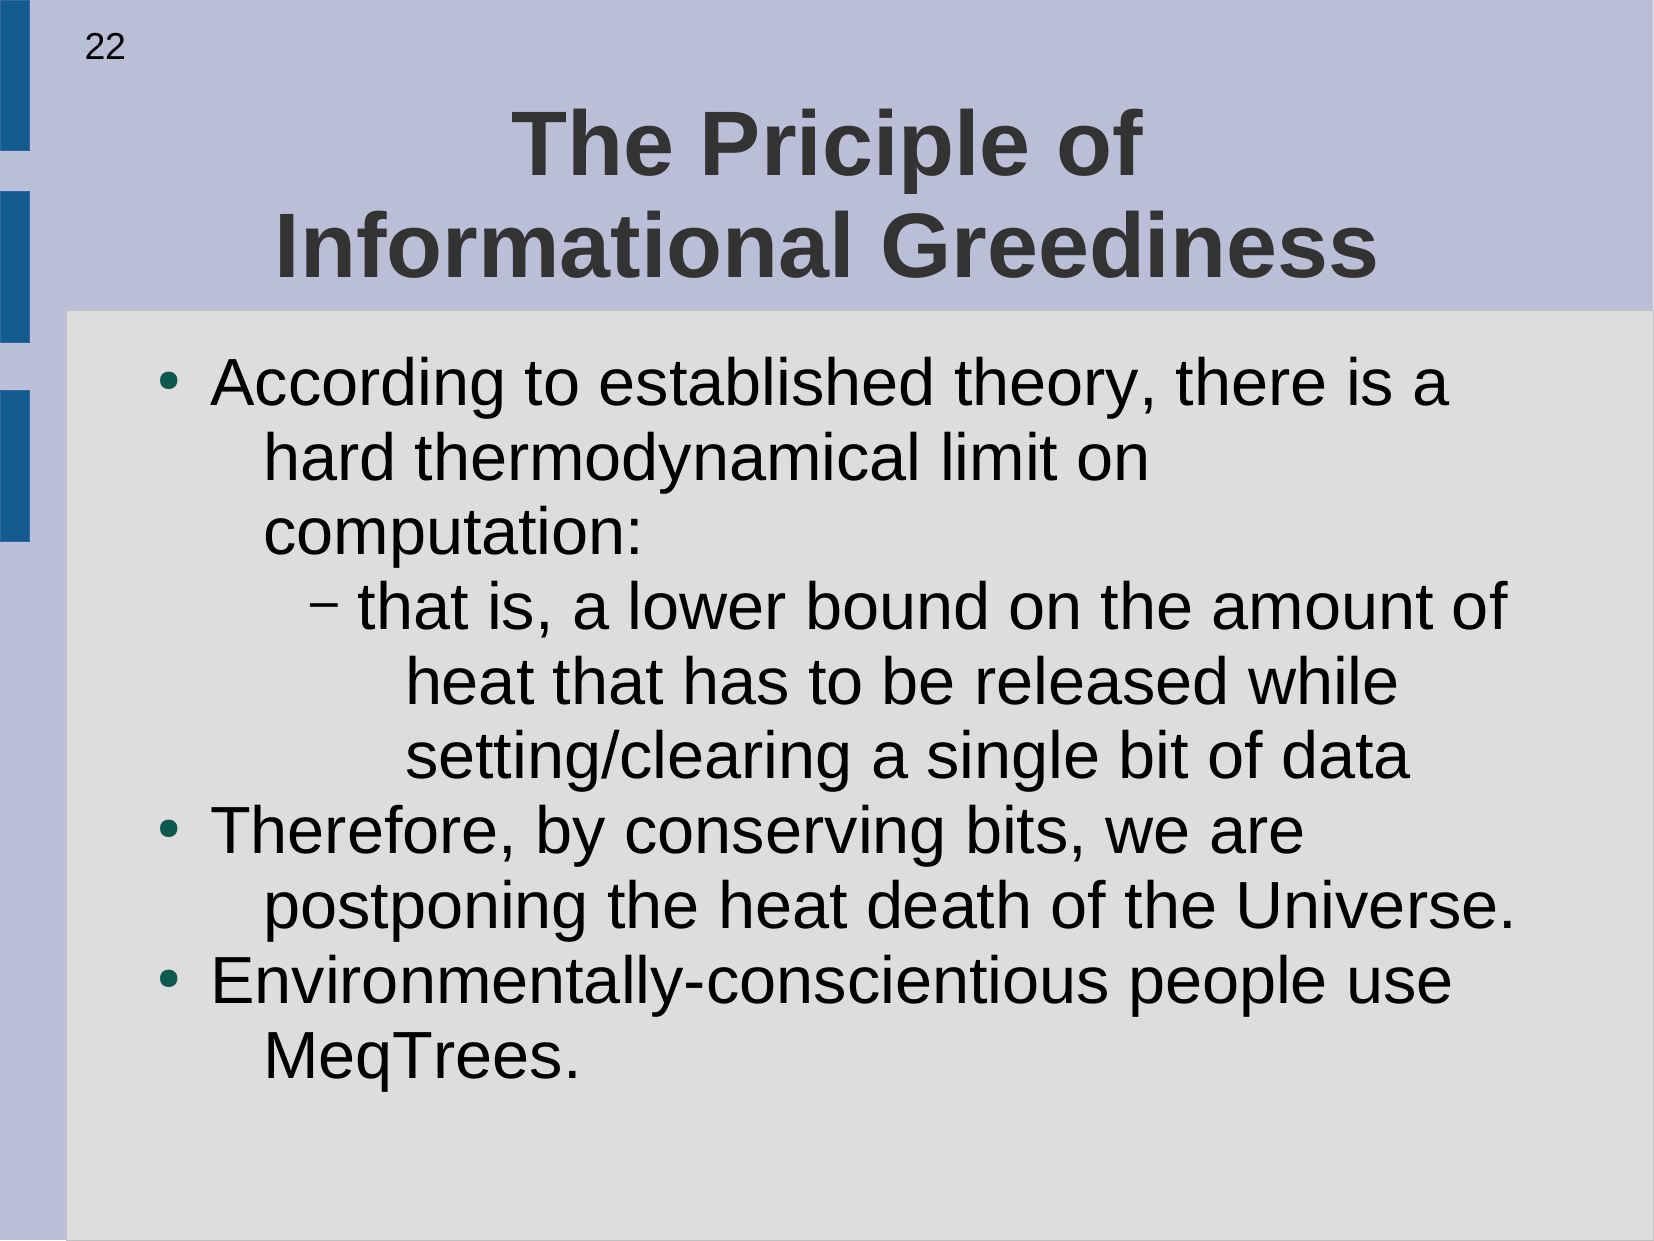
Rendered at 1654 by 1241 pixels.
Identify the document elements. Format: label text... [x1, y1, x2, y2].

list According to established theory, there is a hard thermodynamical limit on computation: that is, a lower bound on the amount of heat that has to be released while setting/clearing a single bit of data Therefore, by conserving bits, we are postponing the heat death of the Universe. Environmentally-conscientious people use MeqTrees. [121, 344, 1534, 1127]
text_box <number> [108, 18, 232, 92]
title The Priciple of Informational Greediness [121, 91, 1534, 299]
